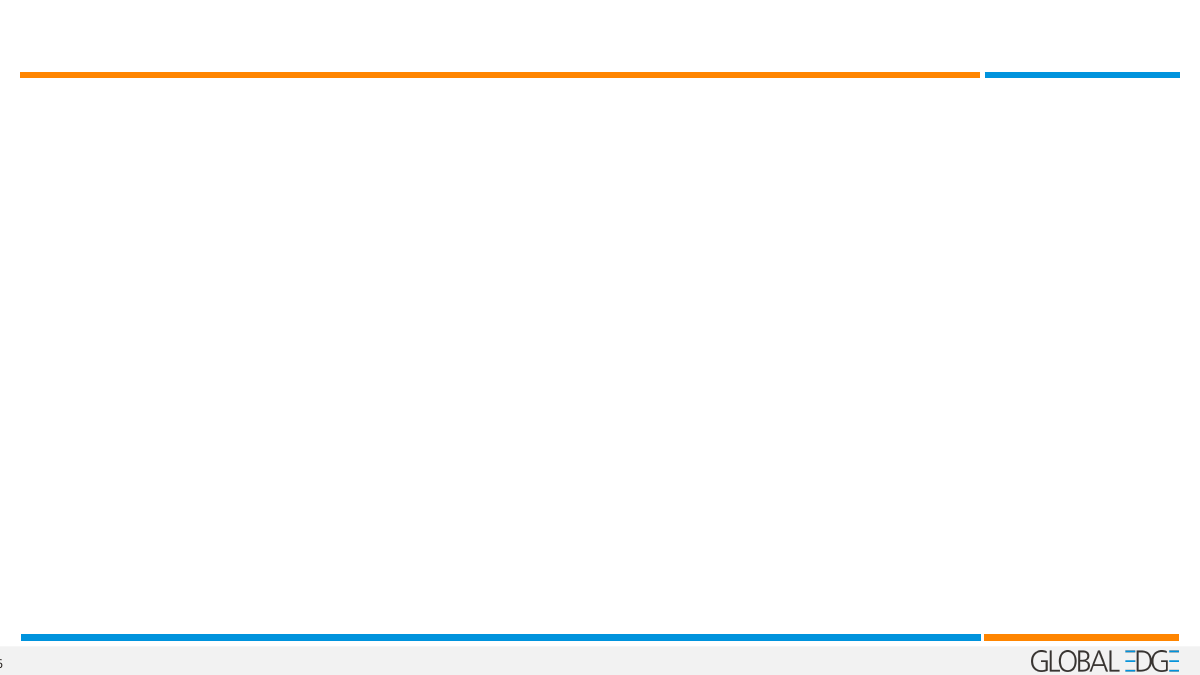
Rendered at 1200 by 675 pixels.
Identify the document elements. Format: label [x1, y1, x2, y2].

picture [1031, 650, 1179, 672]
